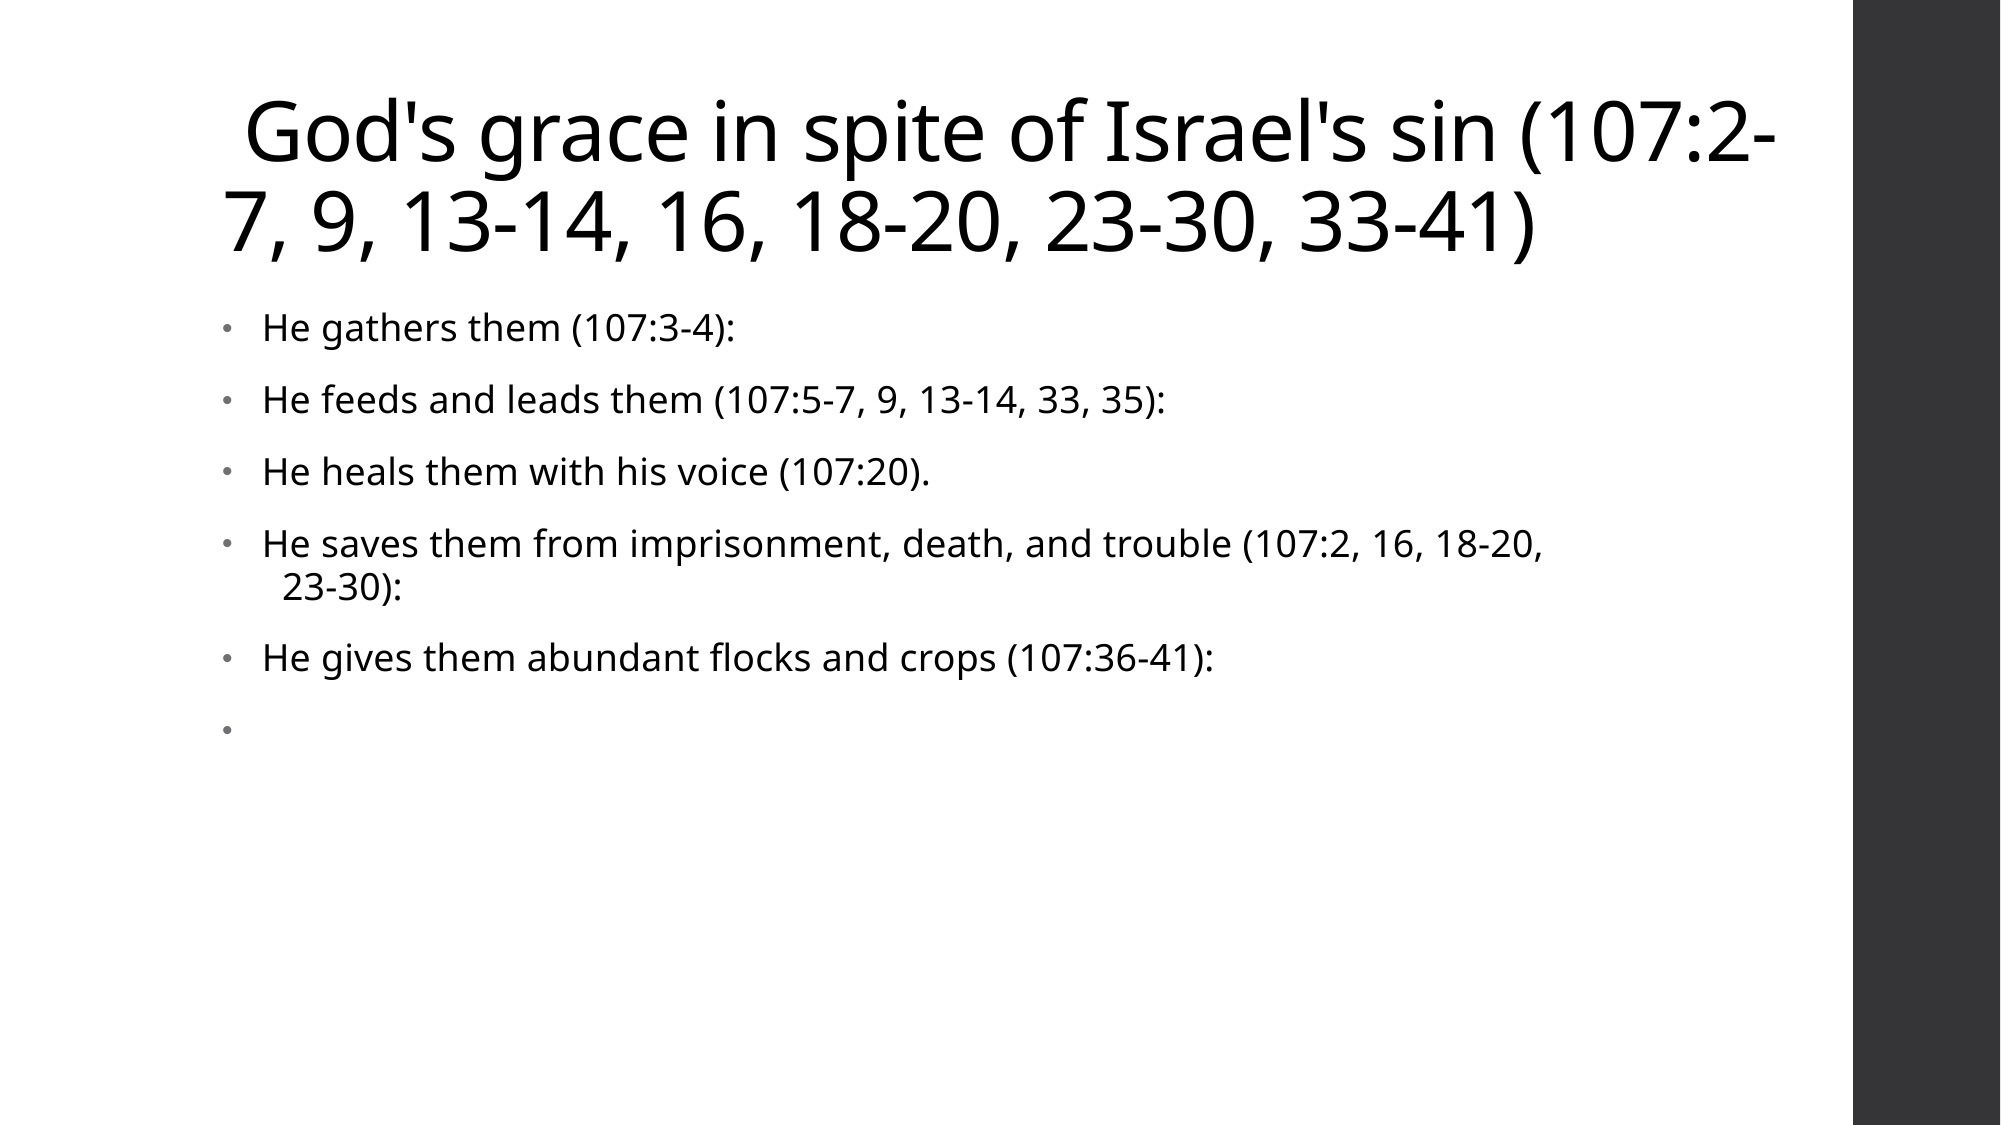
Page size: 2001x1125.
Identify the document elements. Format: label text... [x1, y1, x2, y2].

list He gathers them (107:3-4): He feeds and leads them (107:5-7, 9, 13-14, 33, 35): He heals them with his voice (107:20). He saves them from imprisonment, death, and trouble (107:2, 16, 18-20, 23-30): He gives them abundant flocks and crops (107:36-41): [206, 299, 1617, 1014]
title God's grace in spite of Israel's sin (107:2-7, 9, 13-14, 16, 18-20, 23-30, 33-41) [206, 60, 1797, 278]
